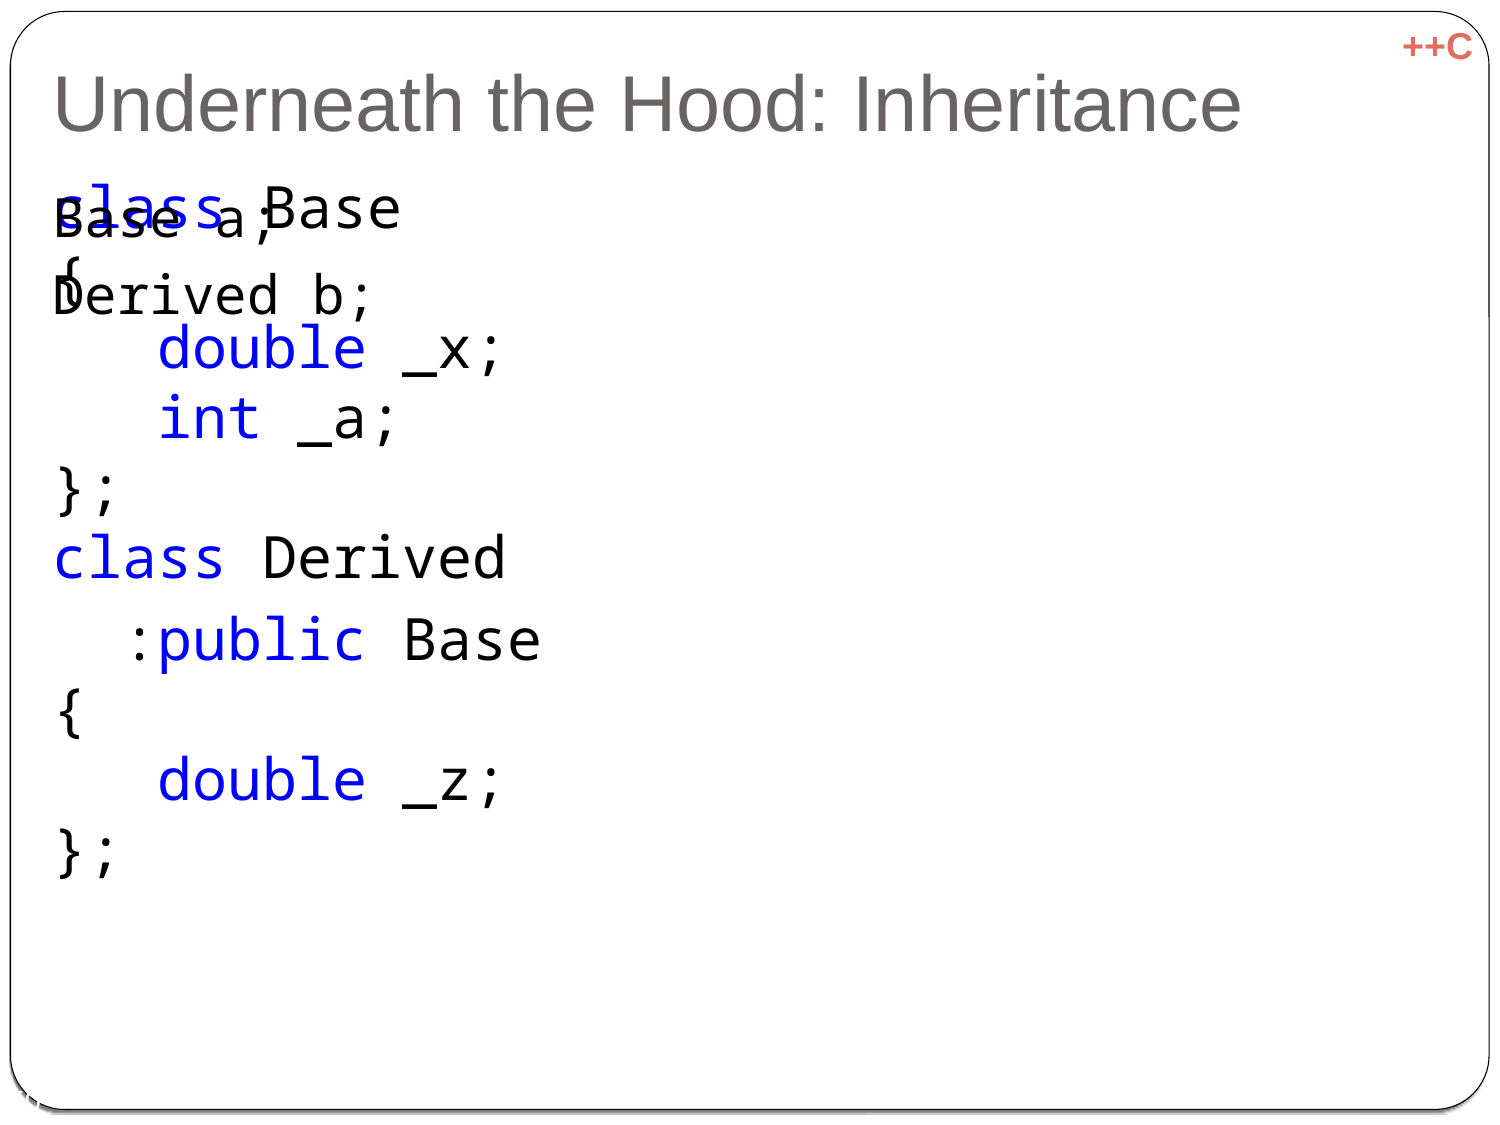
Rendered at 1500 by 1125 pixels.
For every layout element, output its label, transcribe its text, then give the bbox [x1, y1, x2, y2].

slide_number <number> [0, 1074, 50, 1125]
list Base a; Derived b; [37, 162, 1463, 1088]
title Underneath the Hood: Inheritance [37, 45, 1463, 162]
